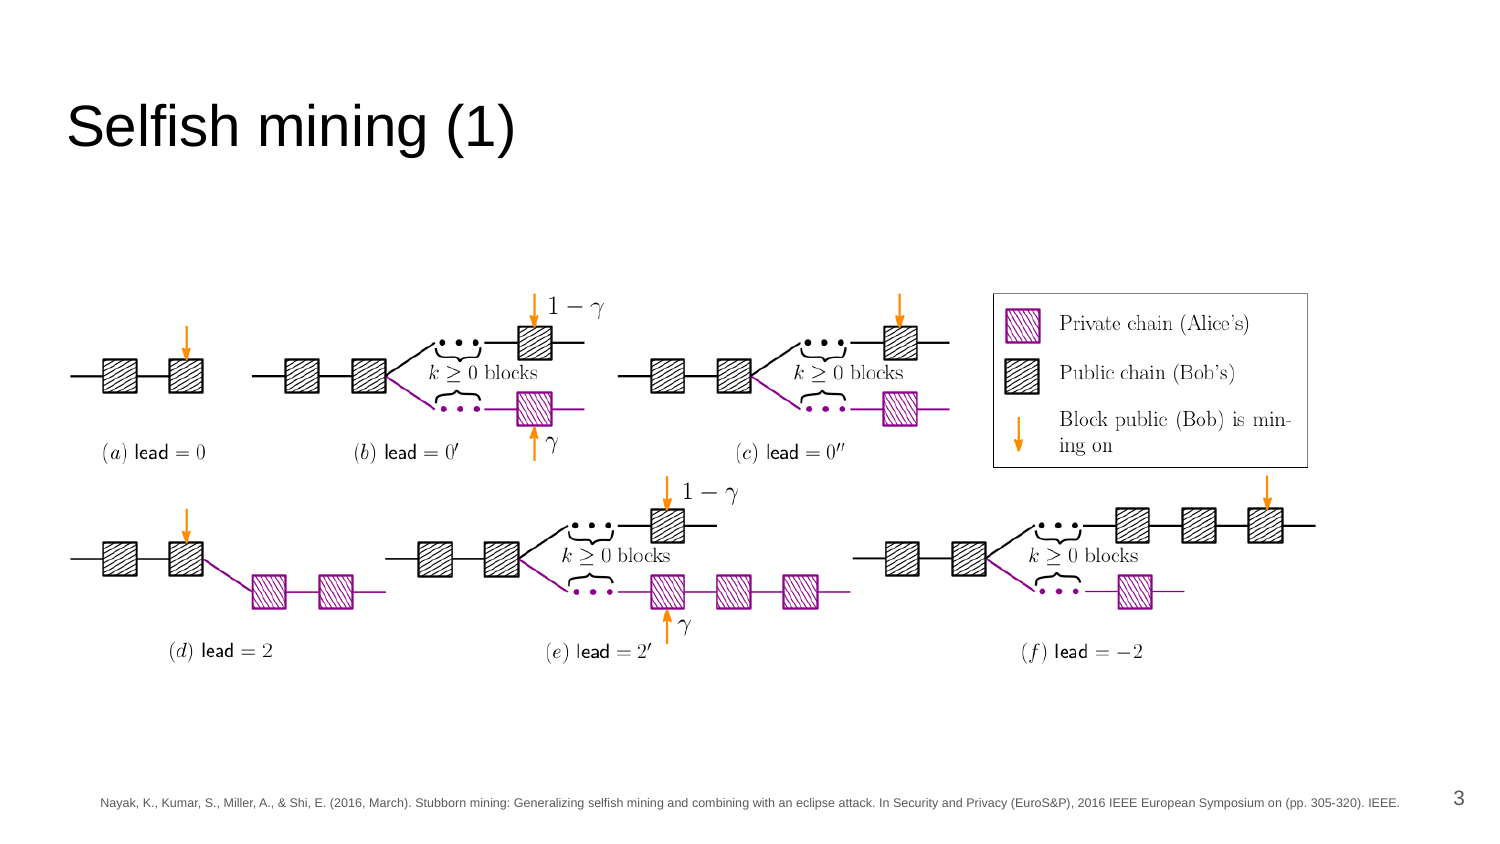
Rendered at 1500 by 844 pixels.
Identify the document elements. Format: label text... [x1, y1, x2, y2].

list Nayak, K., Kumar, S., Miller, A., & Shi, E. (2016, March). Stubborn mining: Generalizing selfish mining and combining with an eclipse attack. In Security and Privacy (EuroS&P), 2016 IEEE European Symposium on (pp. 305-320). IEEE. [51, 779, 1449, 821]
title Selfish mining (1) [51, 72, 1449, 167]
picture [51, 283, 1339, 666]
